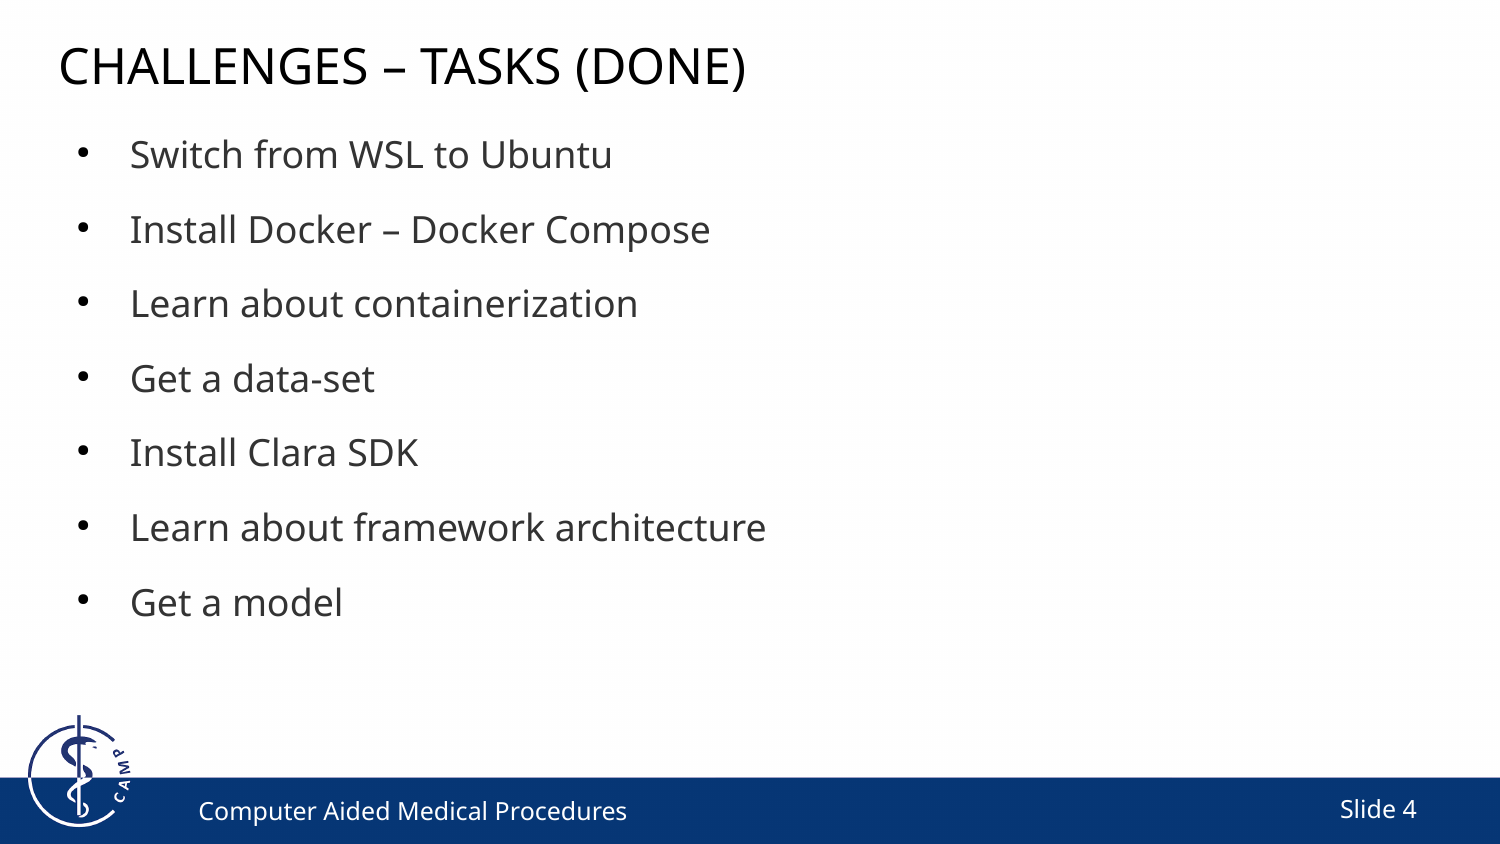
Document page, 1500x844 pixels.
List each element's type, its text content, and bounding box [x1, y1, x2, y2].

list Switch from WSL to Ubuntu Install Docker – Docker Compose Learn about containerization Get a data-set Install Clara SDK Learn about framework architecture Get a model [58, 131, 1441, 760]
text_box Computer Aided Medical Procedures [183, 778, 800, 844]
picture [0, 0, 1500, 844]
title CHALLENGES – TASKS (DONE) [58, 28, 1438, 104]
text_box Slide <number> [1325, 778, 1500, 844]
